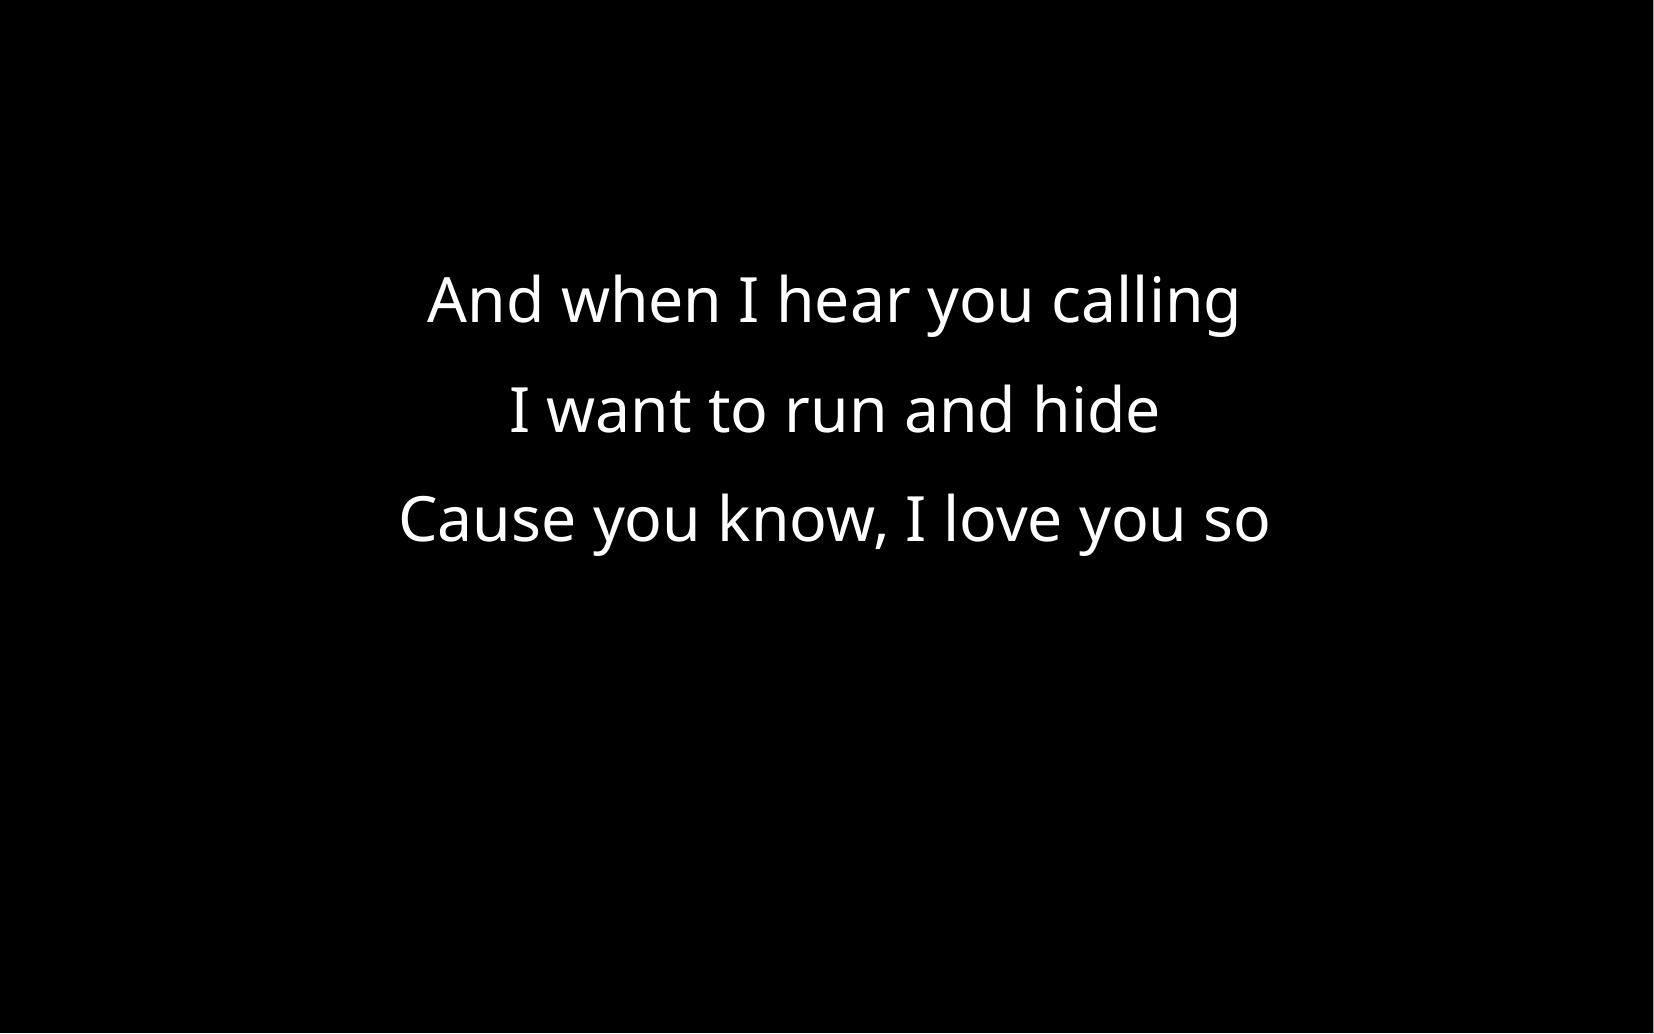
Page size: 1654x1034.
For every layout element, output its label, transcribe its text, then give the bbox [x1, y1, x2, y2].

list And when I hear you calling I want to run and hide Cause you know, I love you so [0, 255, 1654, 1024]
